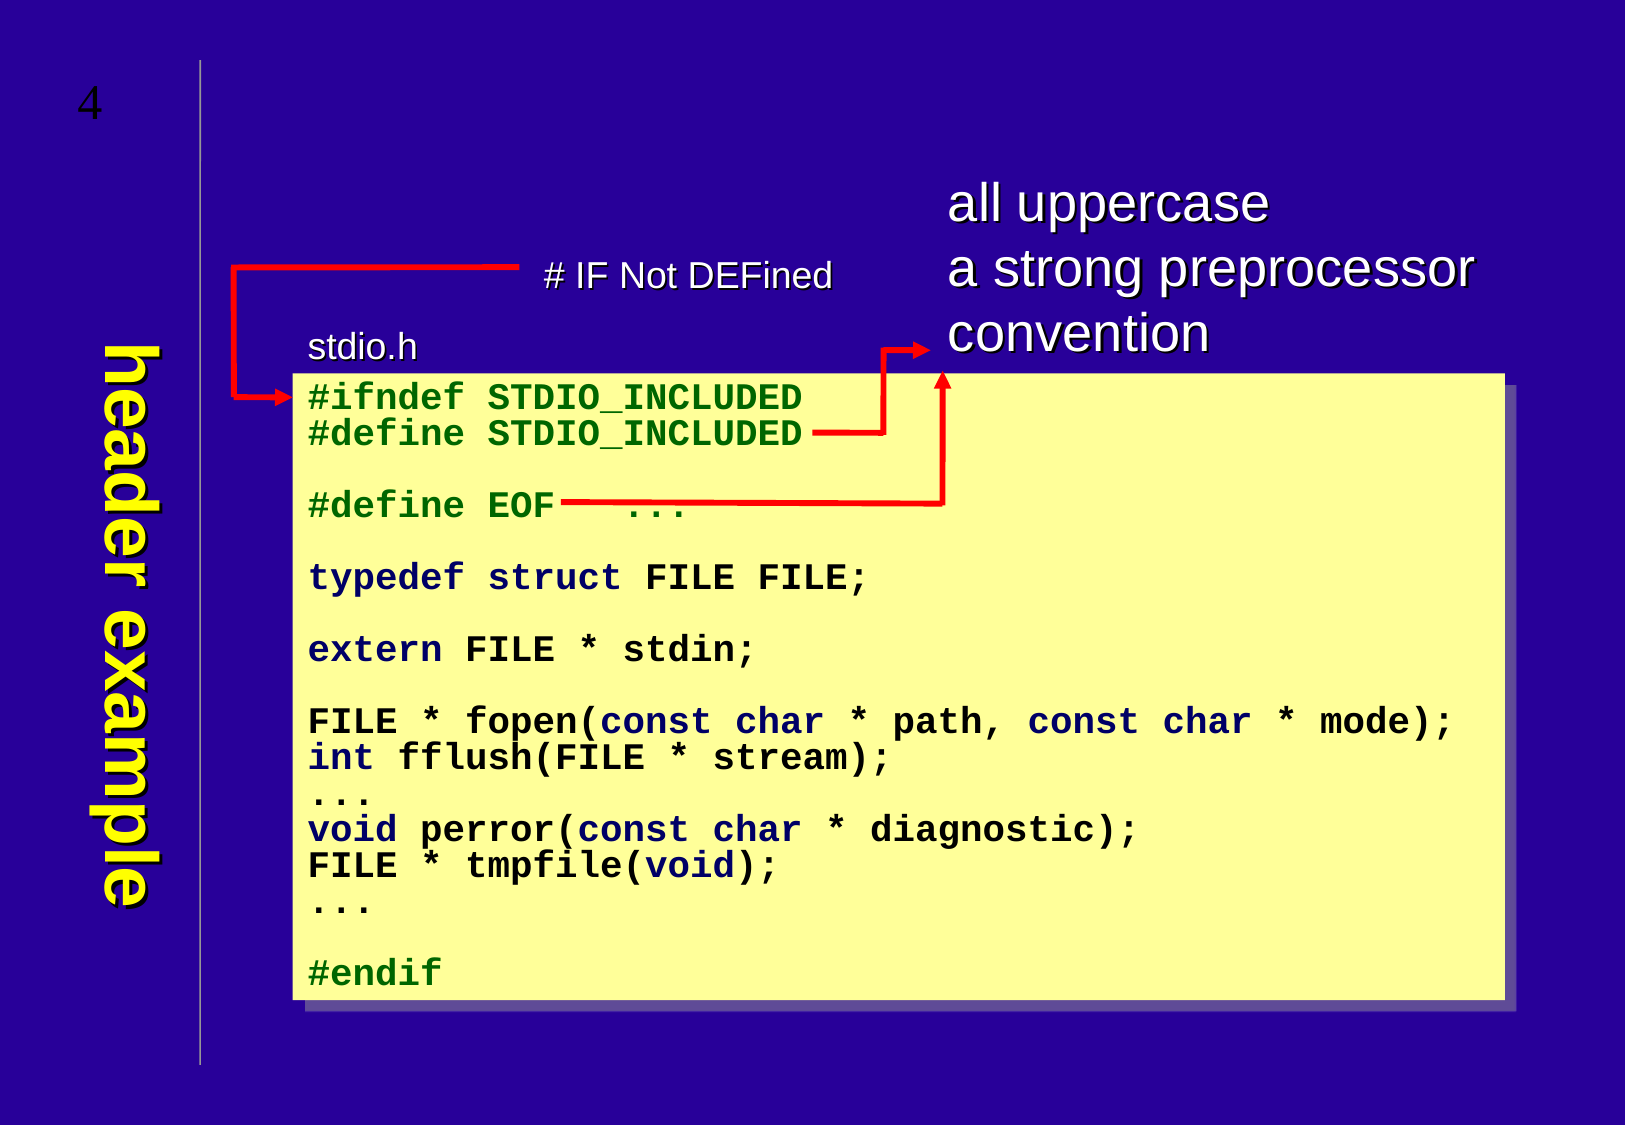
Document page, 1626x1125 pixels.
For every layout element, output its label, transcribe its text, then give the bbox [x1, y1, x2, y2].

text_box # IF Not DEFined [529, 243, 933, 305]
text_box #ifndef STDIO_INCLUDED #define STDIO_INCLUDED #define EOF ... typedef struct FILE FILE; extern FILE * stdin; FILE * fopen(const char * path, const char * mode); int fflush(FILE * stream); ... void perror(const char * diagnostic); FILE * tmpfile(void); ... #endif [292, 373, 1505, 1001]
text_box all uppercase a strong preprocessor convention [933, 159, 1554, 370]
text_box stdio.h [292, 314, 447, 376]
title header example [50, 187, 188, 1063]
